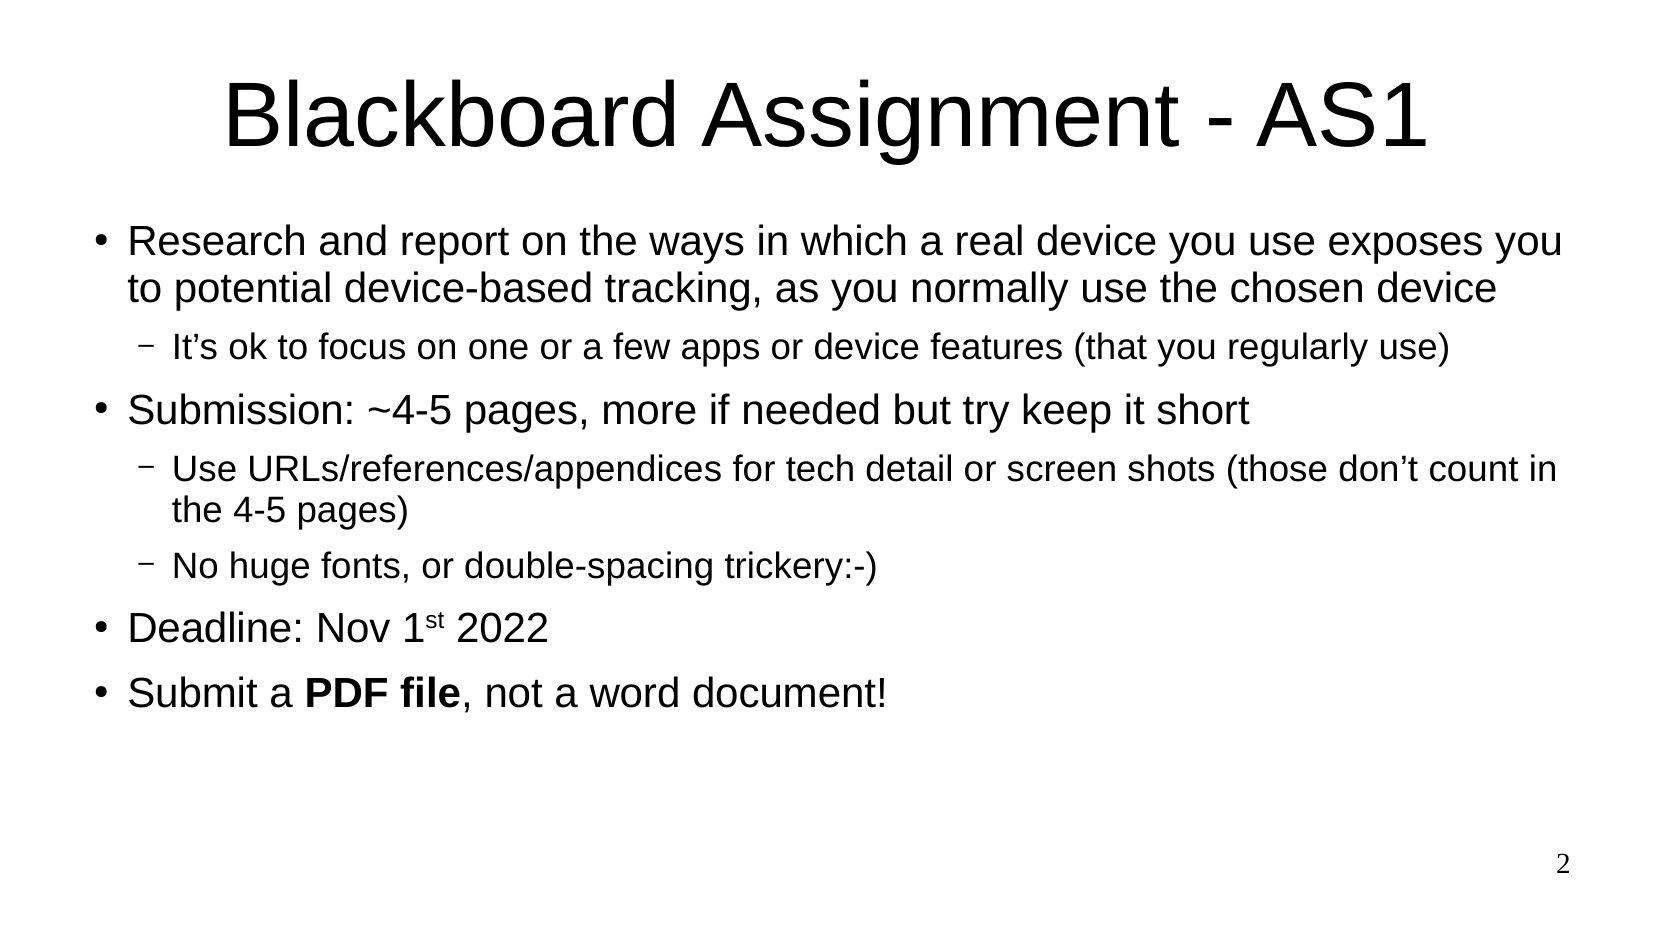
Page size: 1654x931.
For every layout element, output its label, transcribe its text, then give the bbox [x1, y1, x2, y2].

list Research and report on the ways in which a real device you use exposes you to potential device-based tracking, as you normally use the chosen device It’s ok to focus on one or a few apps or device features (that you regularly use) Submission: ~4-5 pages, more if needed but try keep it short Use URLs/references/appendices for tech detail or screen shots (those don’t count in the 4-5 pages) No huge fonts, or double-spacing trickery:-) Deadline: Nov 1st 2022 Submit a PDF file, not a word document! [82, 217, 1571, 758]
title Blackboard Assignment - AS1 [82, 37, 1571, 193]
